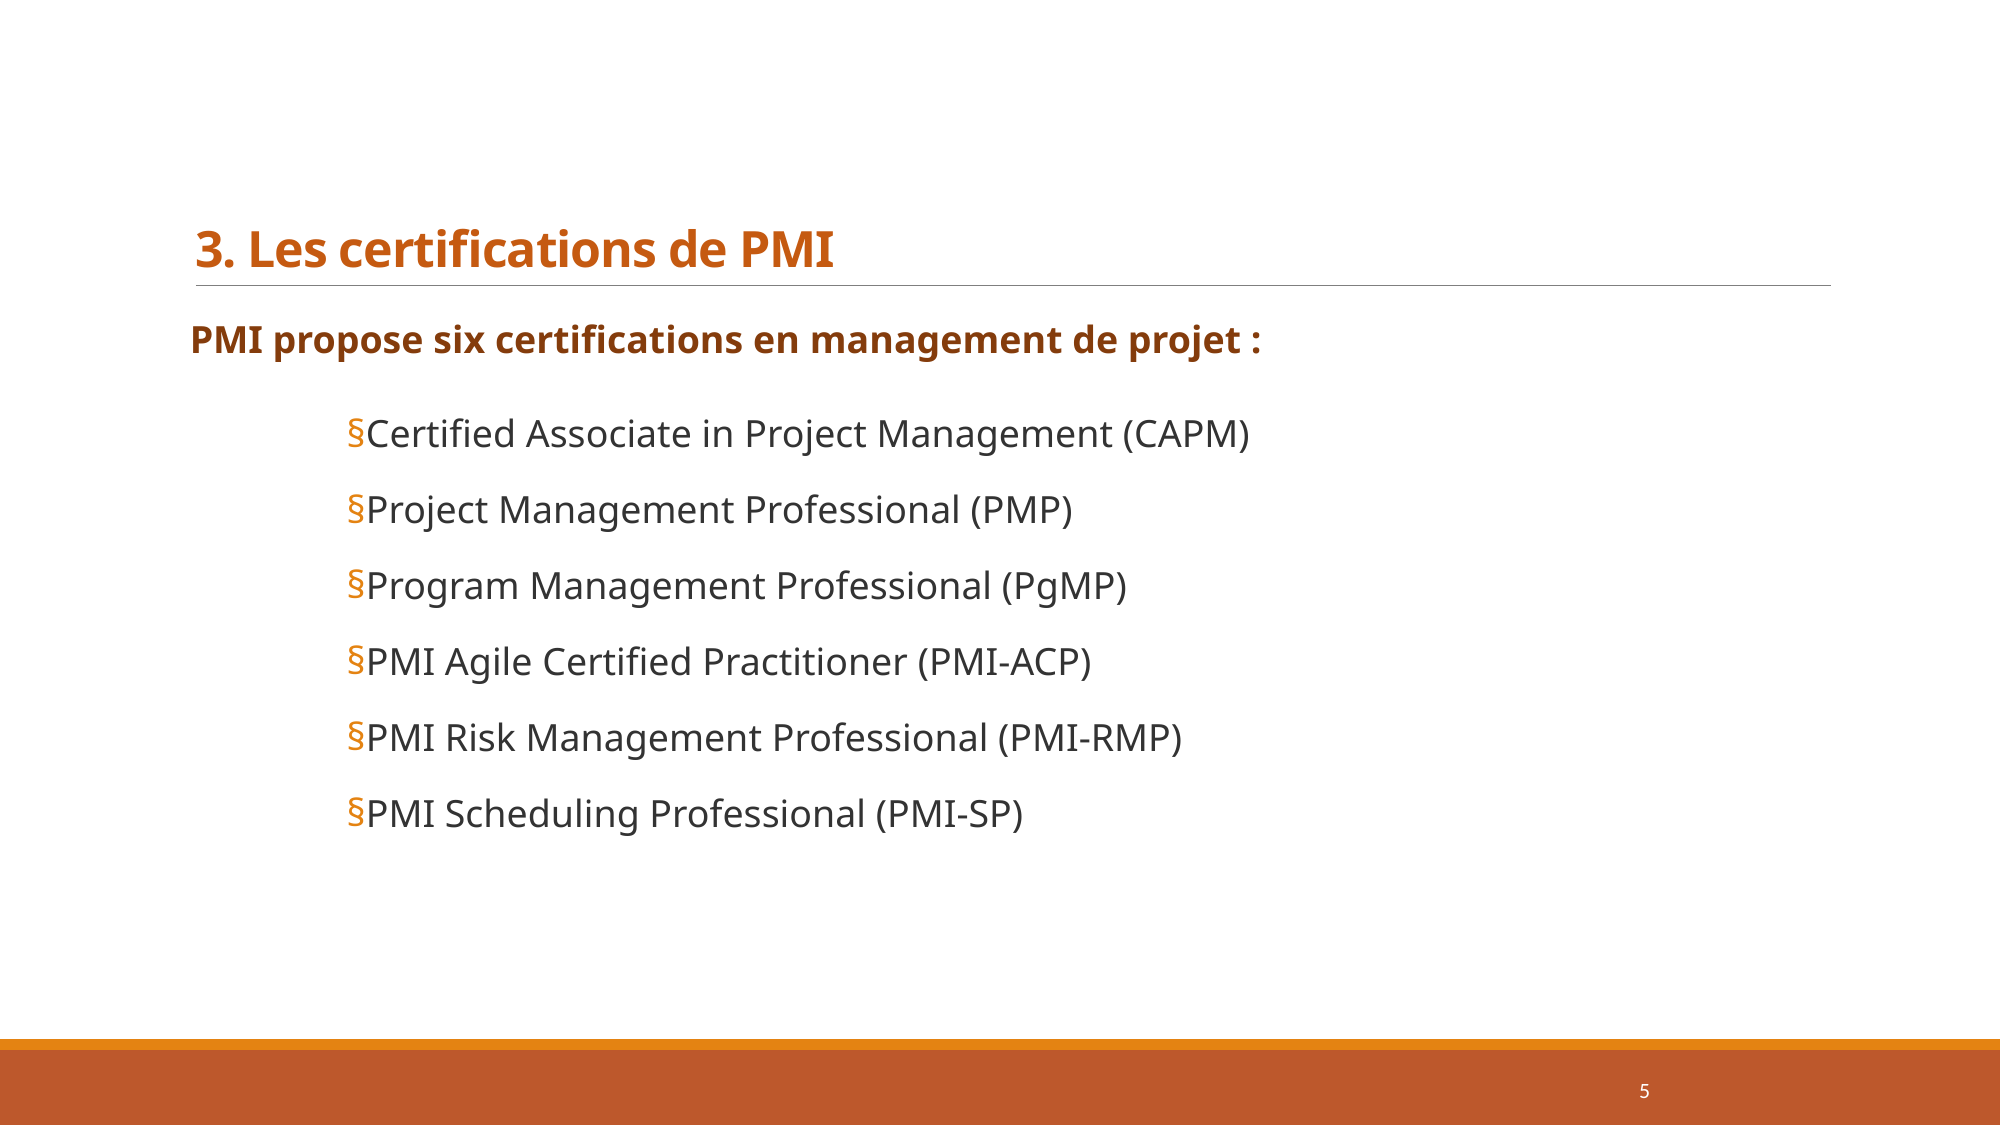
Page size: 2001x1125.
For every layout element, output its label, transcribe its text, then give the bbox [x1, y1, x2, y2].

text_box [1624, 1059, 1840, 1120]
title 3. Les certifications de PMI [180, 47, 1831, 286]
list PMI propose six certifications en management de projet : Certified Associate in Project Management (CAPM) Project Management Professional (PMP) Program Management Professional (PgMP) PMI Agile Certified Practitioner (PMI-ACP) PMI Risk Management Professional (PMI-RMP) PMI Scheduling Professional (PMI-SP) [180, 263, 1827, 1019]
